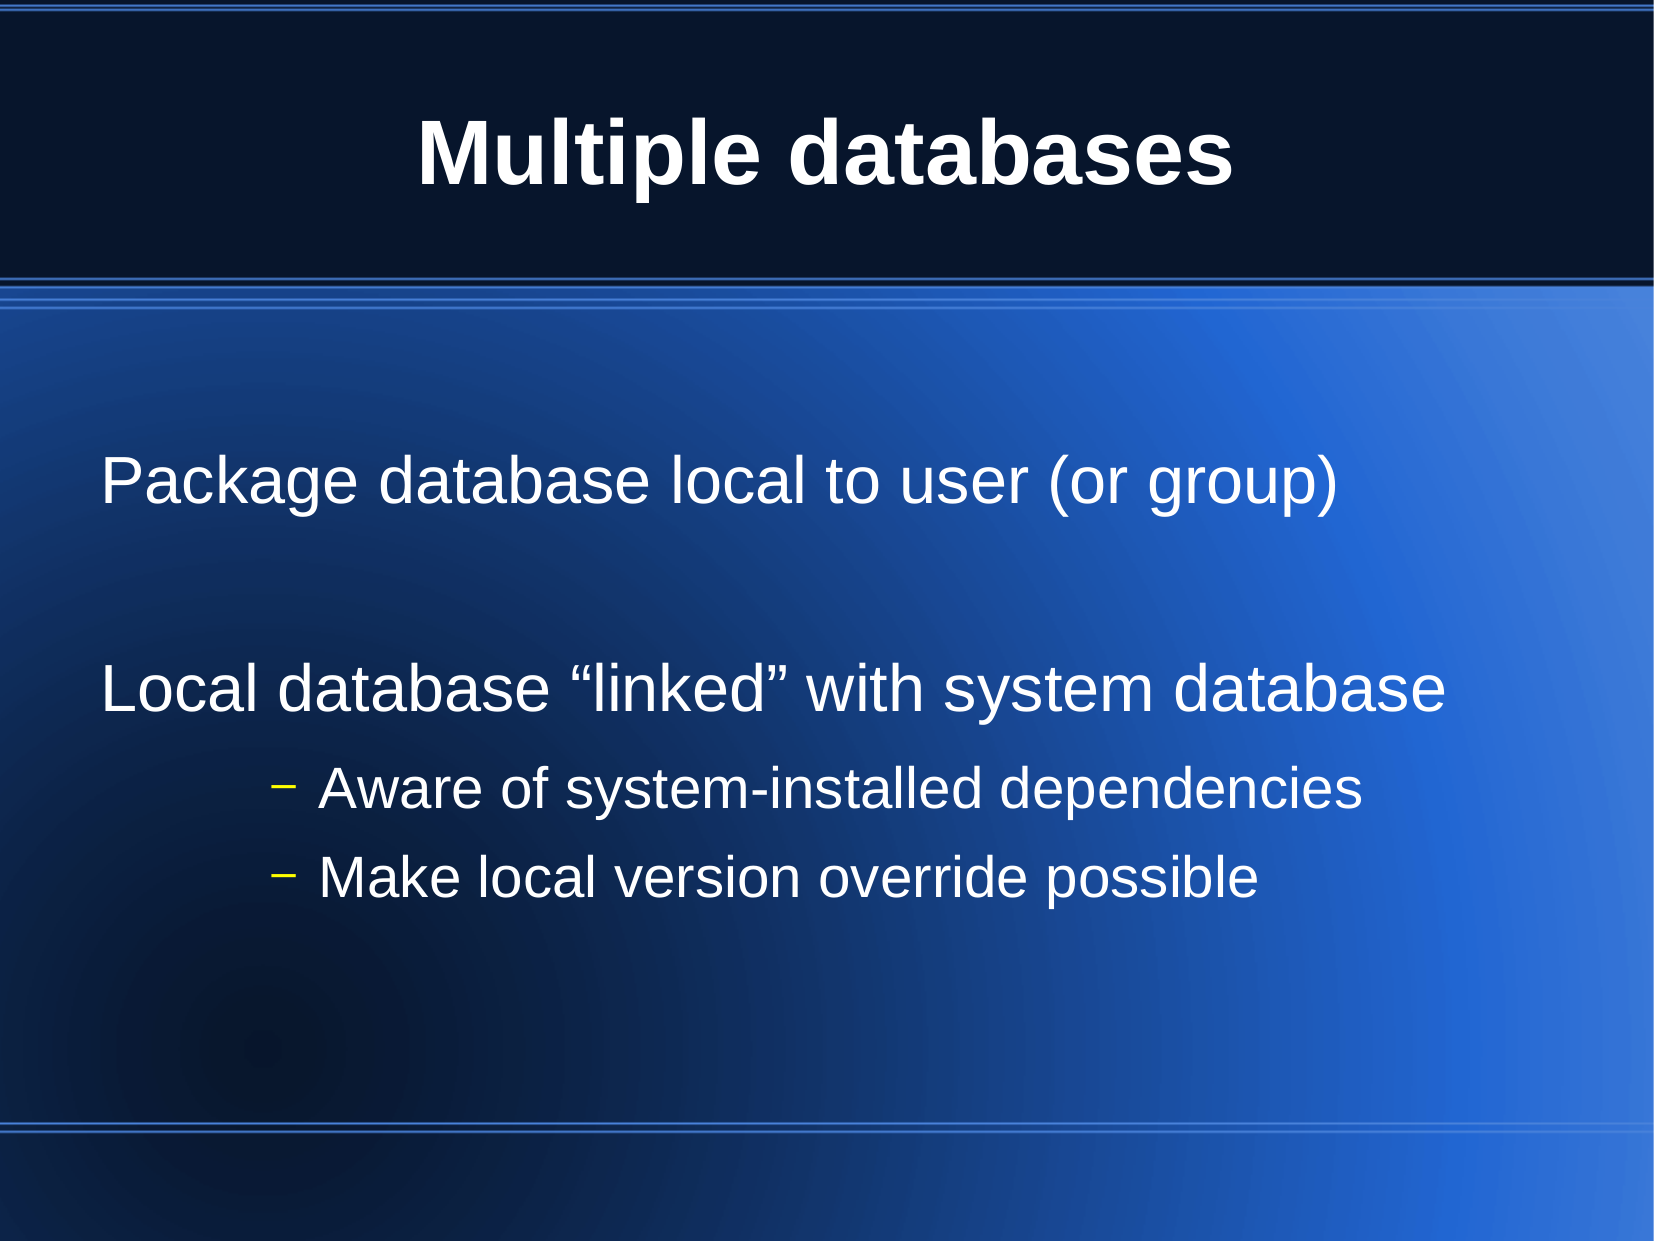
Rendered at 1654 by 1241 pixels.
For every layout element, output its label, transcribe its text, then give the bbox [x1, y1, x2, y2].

picture [0, 0, 1654, 1241]
list Package database local to user (or group) Local database “linked” with system database Aware of system-installed dependencies Make local version override possible [82, 442, 1571, 999]
title Multiple databases [82, 56, 1571, 250]
